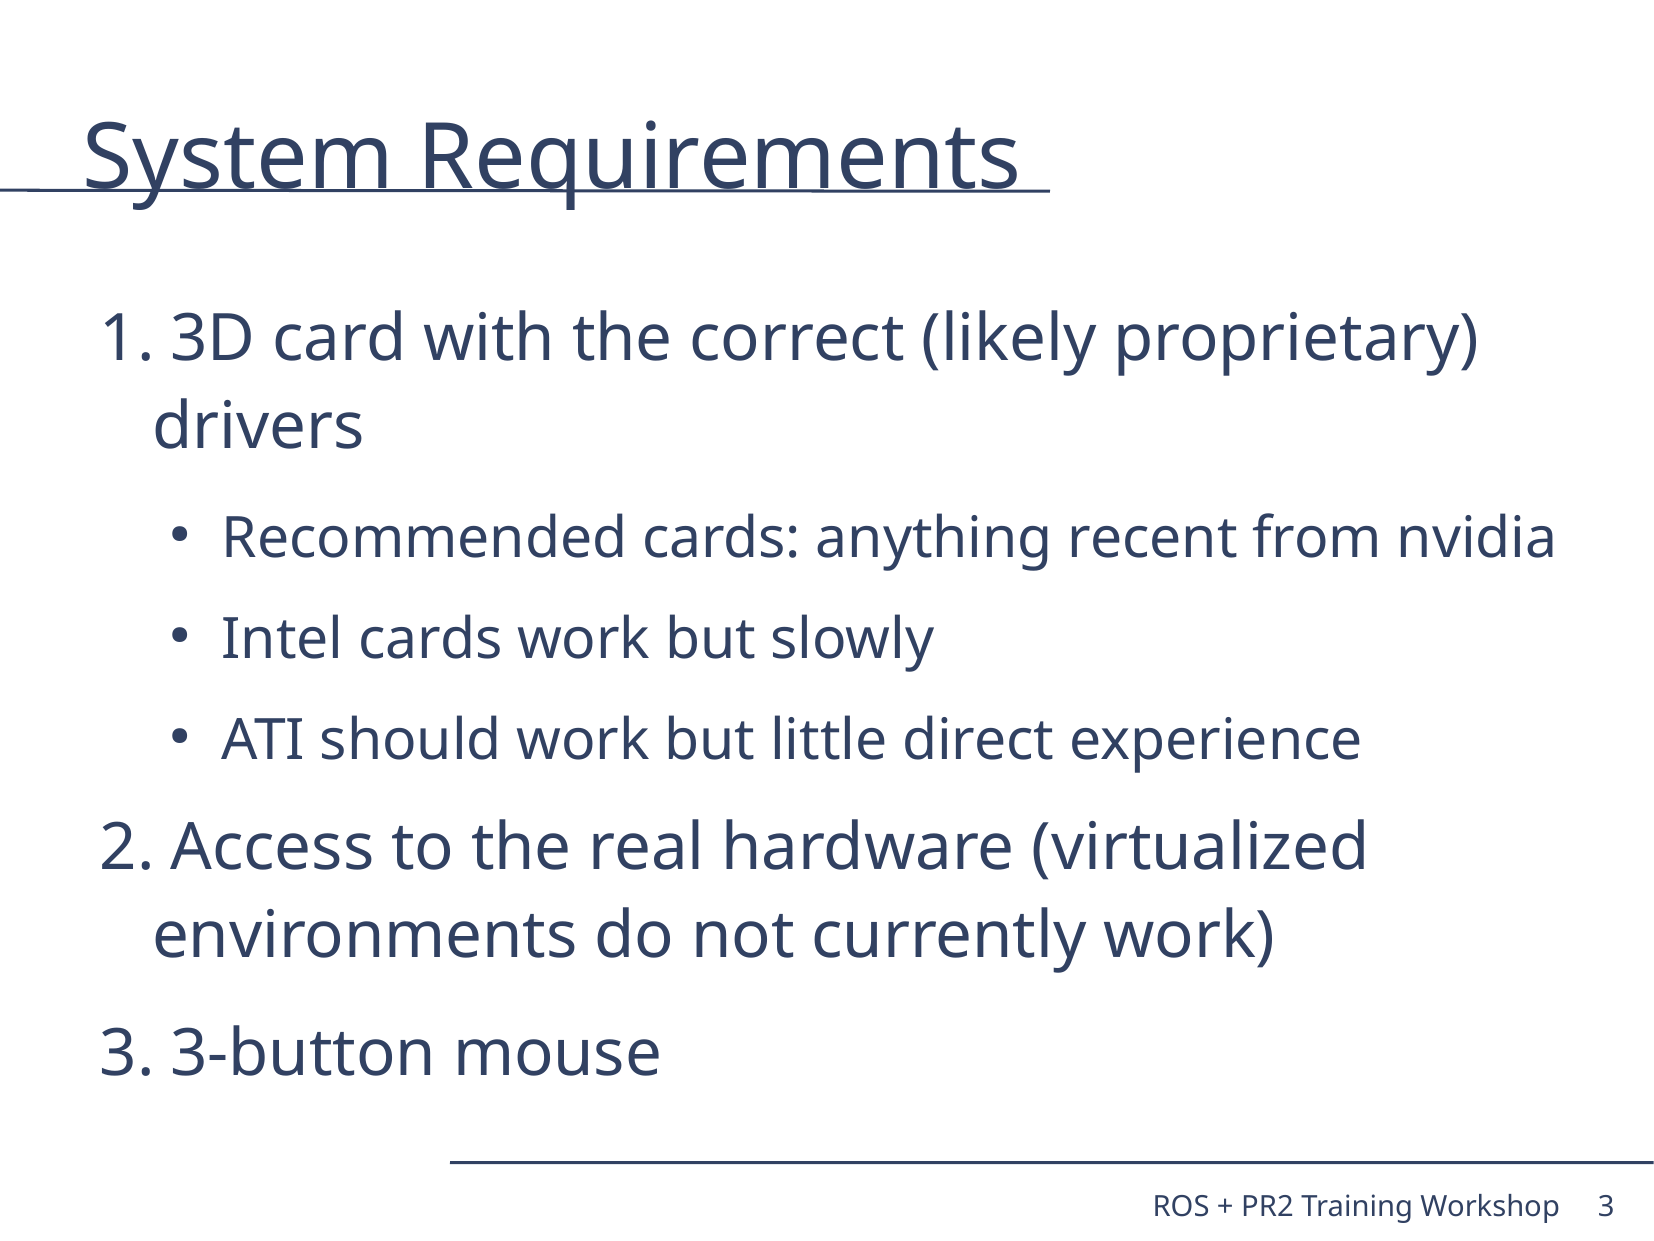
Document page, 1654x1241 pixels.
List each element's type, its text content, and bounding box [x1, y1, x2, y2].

list 3D card with the correct (likely proprietary) drivers Recommended cards: anything recent from nvidia Intel cards work but slowly ATI should work but little direct experience Access to the real hardware (virtualized environments do not currently work) 3-button mouse [82, 290, 1571, 1109]
title System Requirements [82, 56, 1571, 250]
